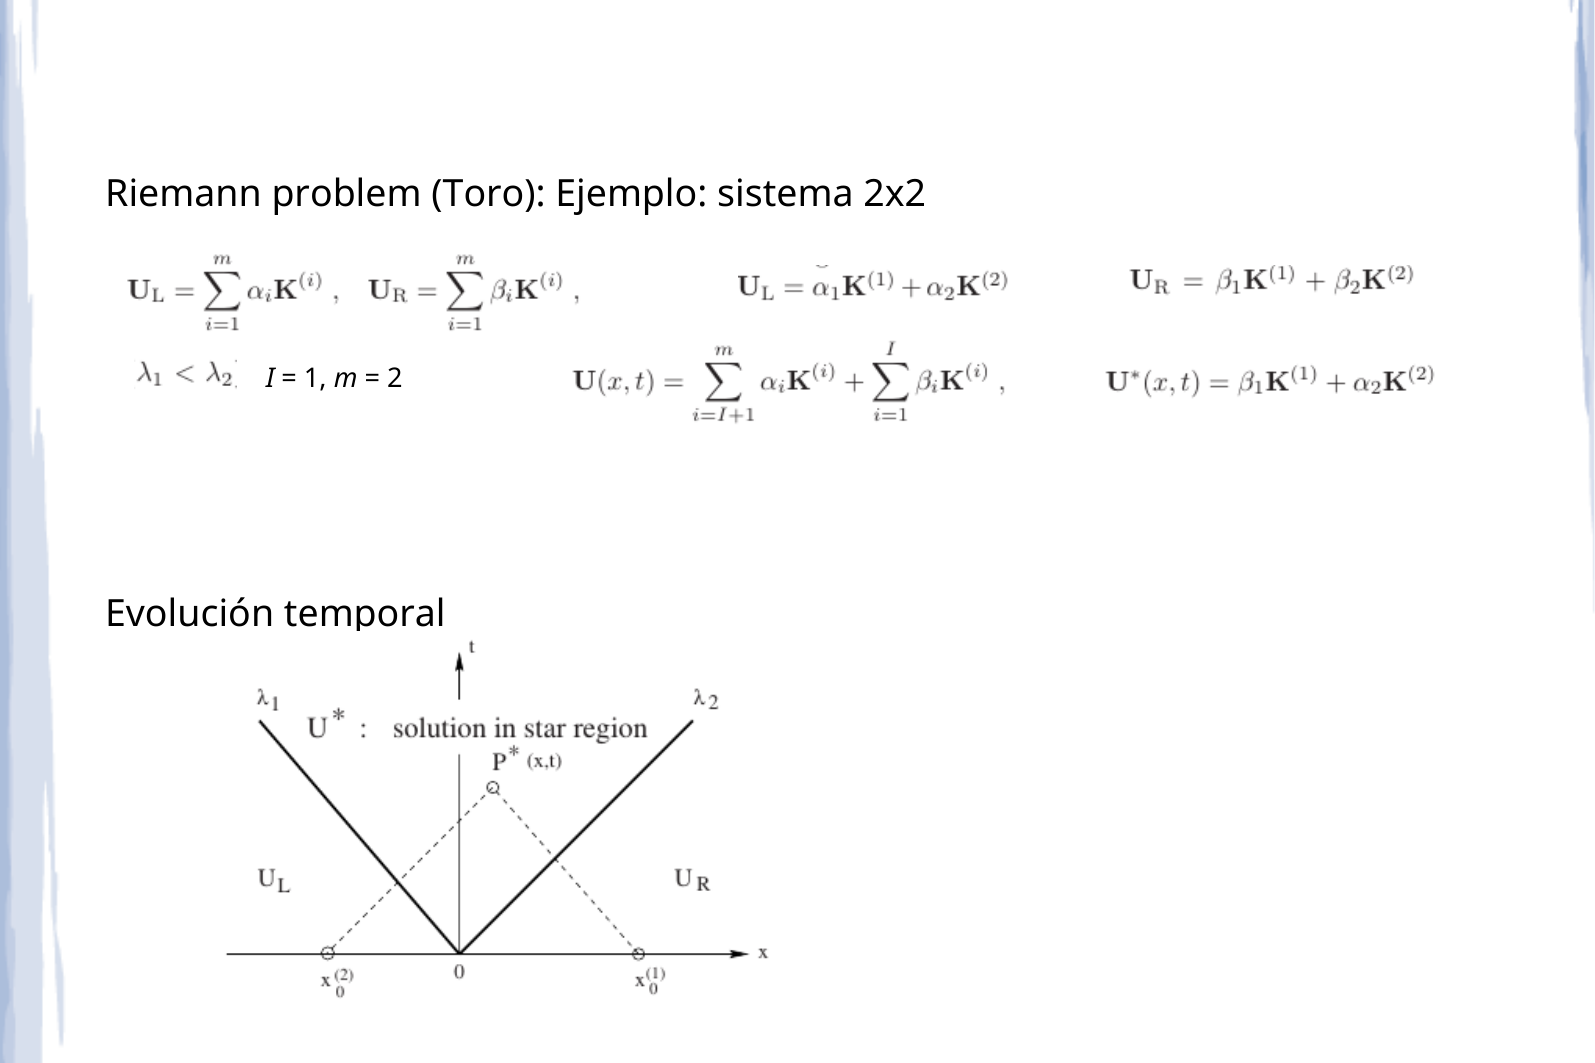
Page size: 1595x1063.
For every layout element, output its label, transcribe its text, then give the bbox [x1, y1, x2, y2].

list Riemann problem (Toro): Ejemplo: sistema 2x2 [105, 166, 1506, 237]
picture [0, 0, 1595, 1063]
list Evolución temporal [105, 586, 1506, 656]
list I = 1, m = 2 [265, 359, 899, 473]
